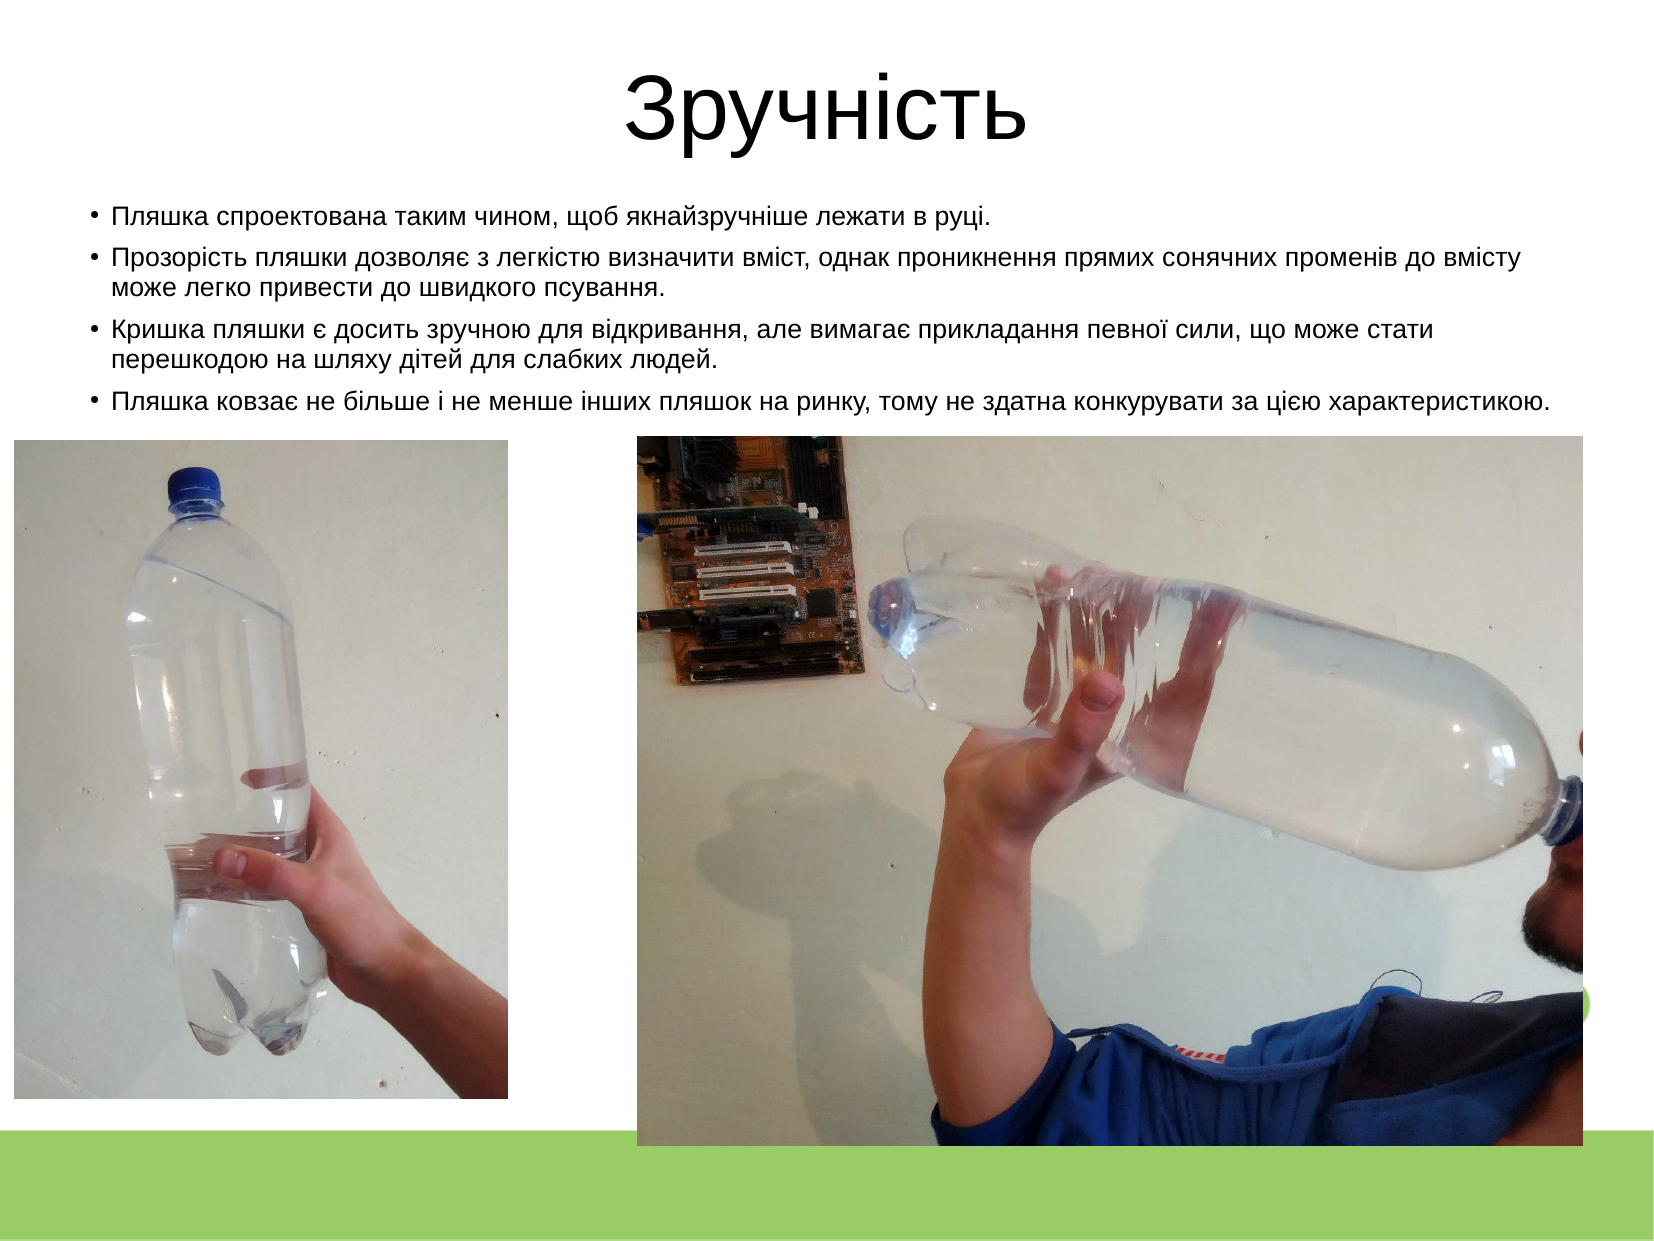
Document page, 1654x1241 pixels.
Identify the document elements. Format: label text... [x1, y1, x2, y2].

picture [0, 0, 1654, 1241]
title Зручність [82, 49, 1571, 166]
list Пляшка спроектована таким чином, щоб якнайзручніше лежати в руці. Прозорість пляшки дозволяє з легкістю визначити вміст, однак проникнення прямих сонячних променів до вмісту може легко привести до швидкого псування. Кришка пляшки є досить зручною для відкривання, але вимагає прикладання певної сили, що може стати перешкодою на шляху дітей для слабких людей. Пляшка ковзає не більше і не менше інших пляшок на ринку, тому не здатна конкурувати за цією характеристикою. [82, 200, 1571, 449]
